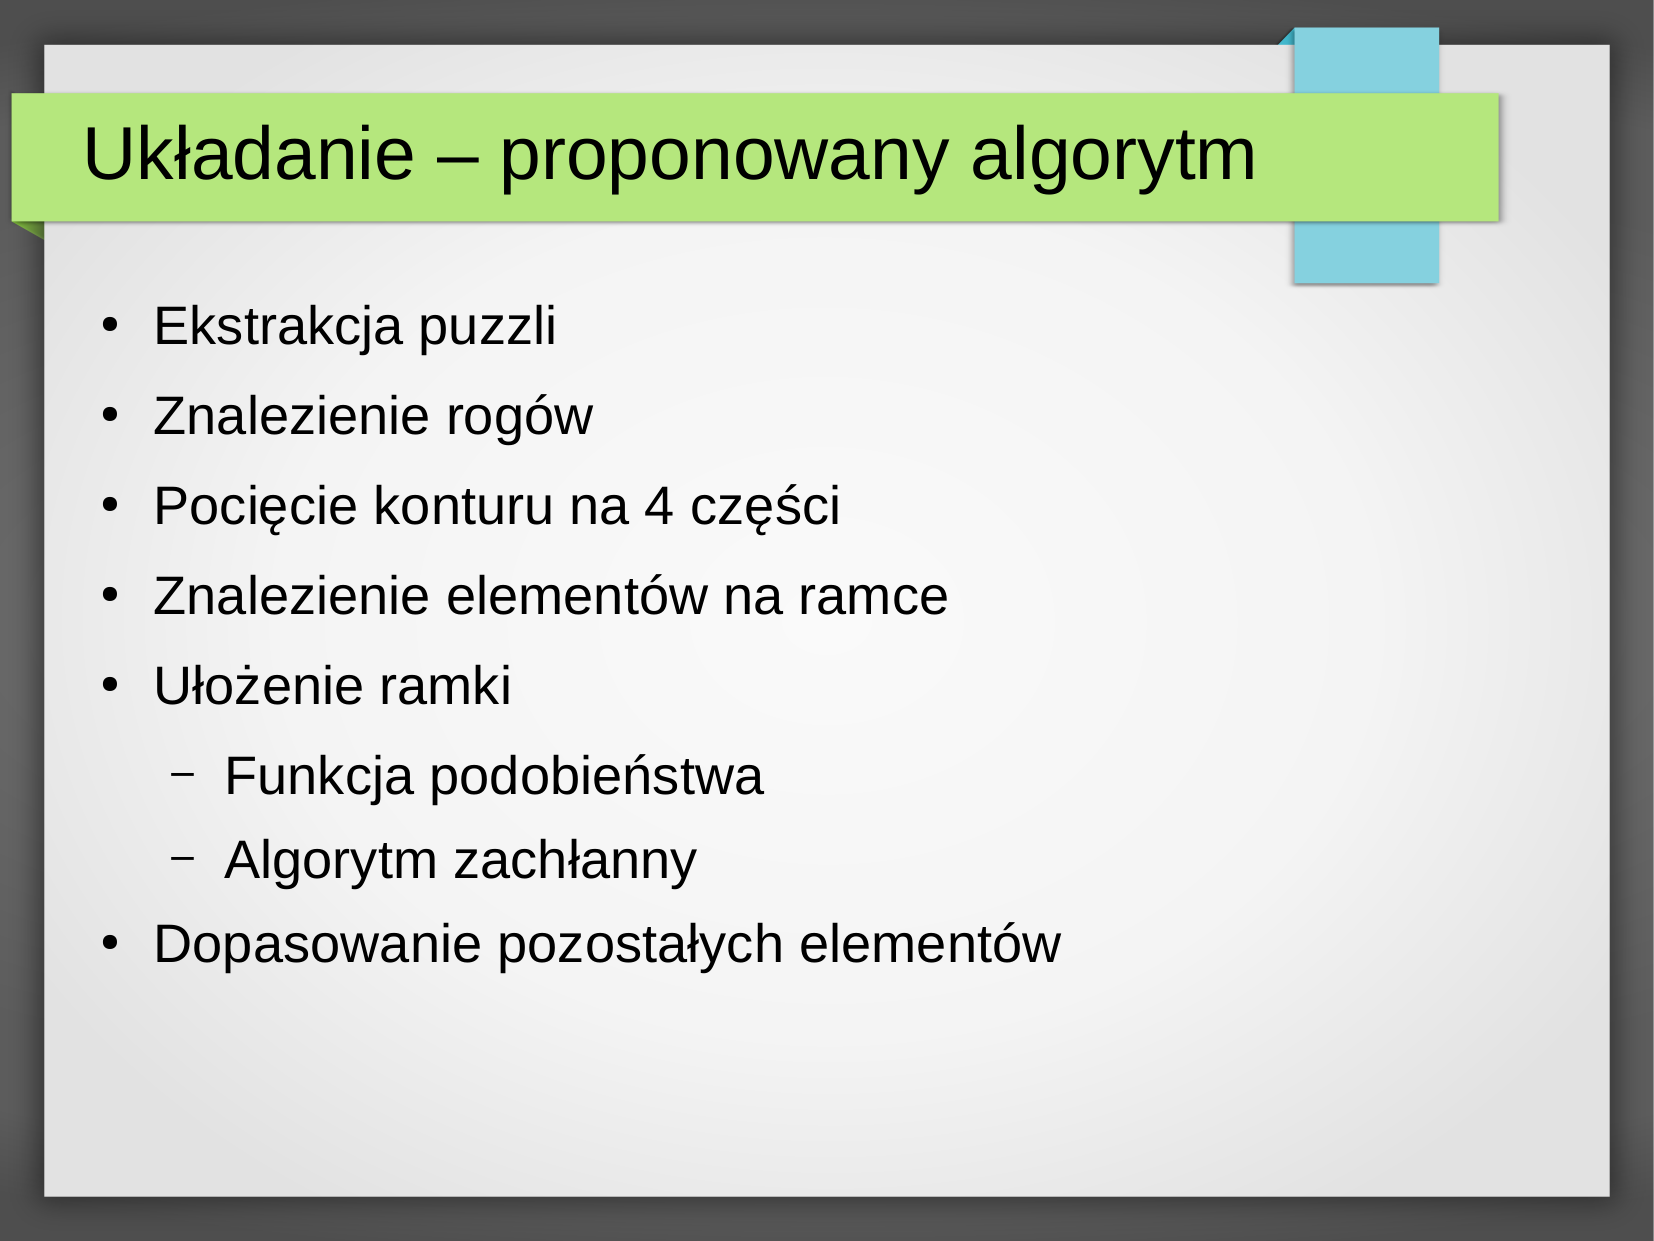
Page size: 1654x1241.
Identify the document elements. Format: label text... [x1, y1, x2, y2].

picture [0, 0, 1654, 1241]
list Ekstrakcja puzzli Znalezienie rogów Pocięcie konturu na 4 części Znalezienie elementów na ramce Ułożenie ramki Funkcja podobieństwa Algorytm zachłanny Dopasowanie pozostałych elementów [82, 295, 1571, 1015]
title Układanie – proponowany algorytm [82, 94, 1264, 213]
